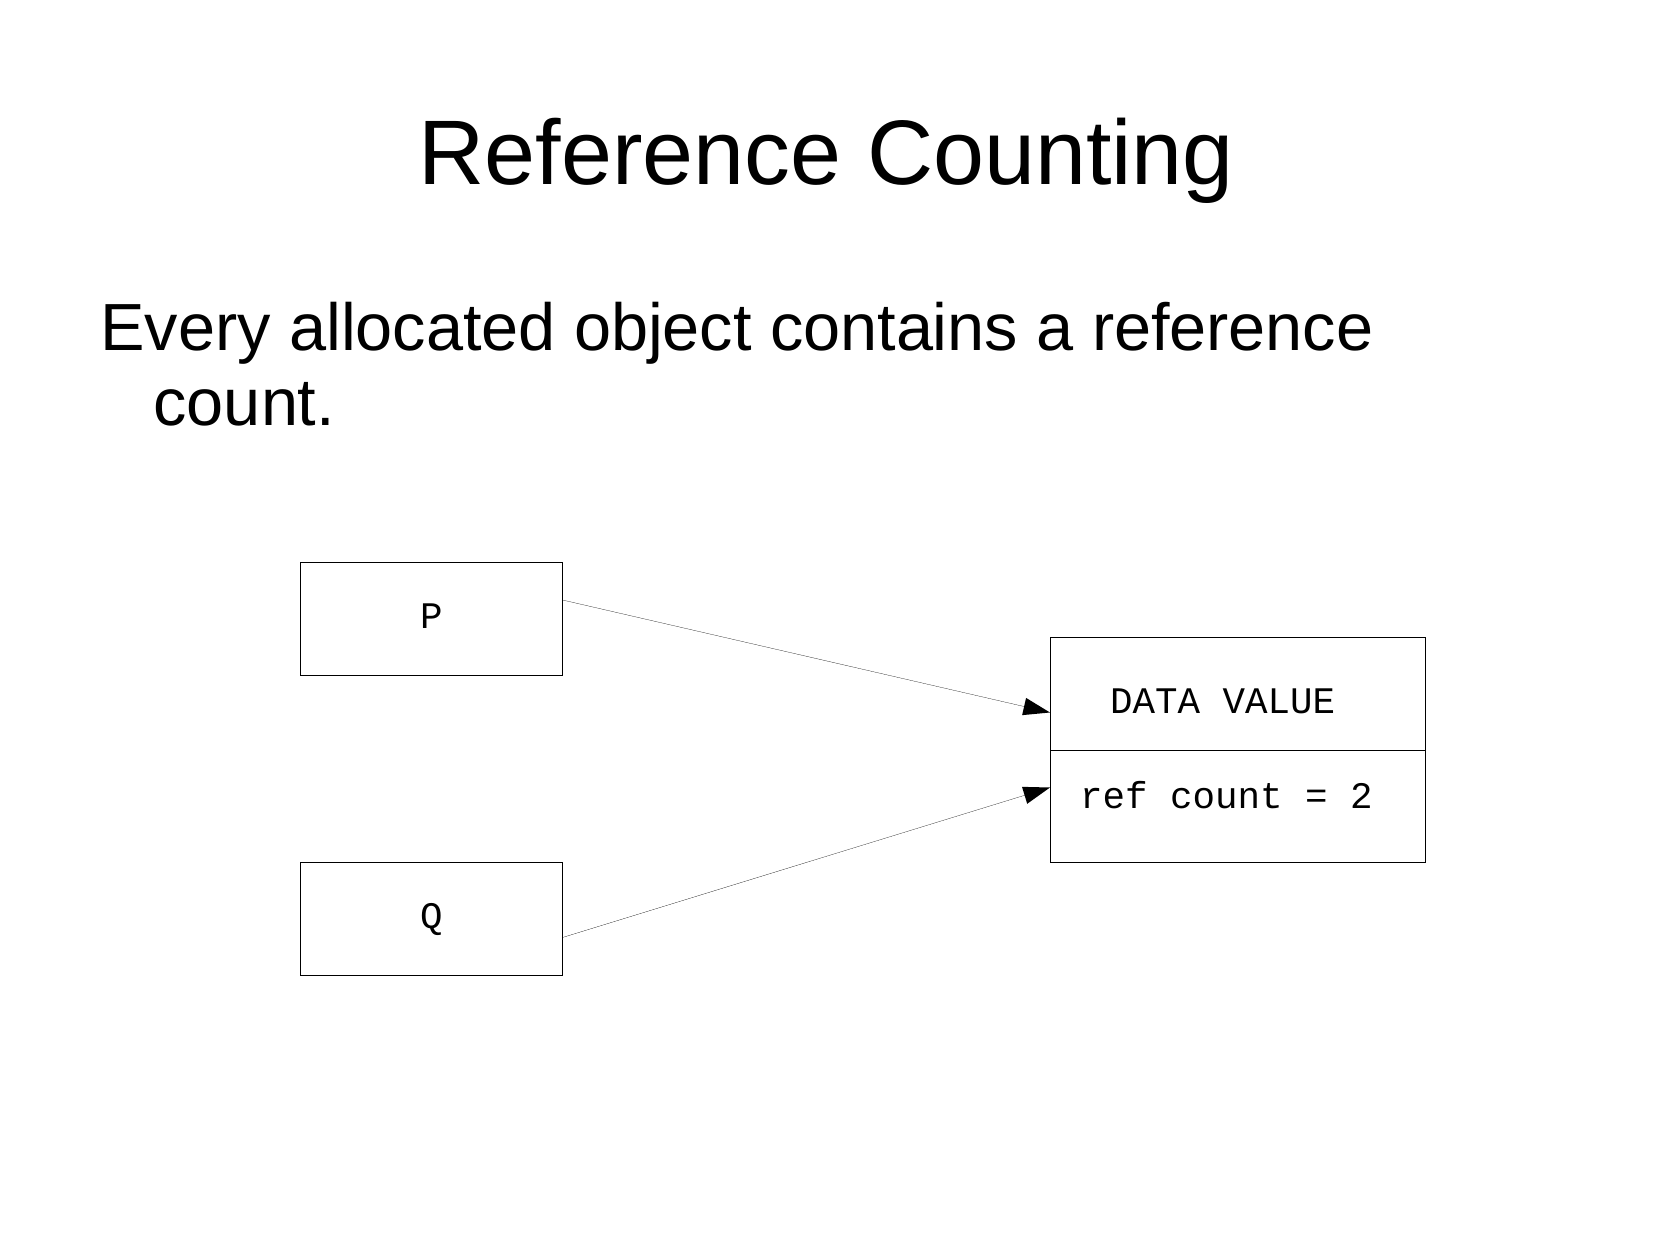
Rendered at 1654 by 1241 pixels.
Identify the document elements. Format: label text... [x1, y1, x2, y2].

text_box Q [300, 862, 563, 976]
title Reference Counting [82, 56, 1571, 250]
text_box P [300, 562, 563, 676]
text_box [1050, 637, 1426, 750]
text_box ref count = 2 [1065, 770, 1388, 826]
list Every allocated object contains a reference count. [82, 290, 1571, 1094]
text_box [1050, 751, 1426, 863]
text_box DATA VALUE [1095, 675, 1351, 730]
